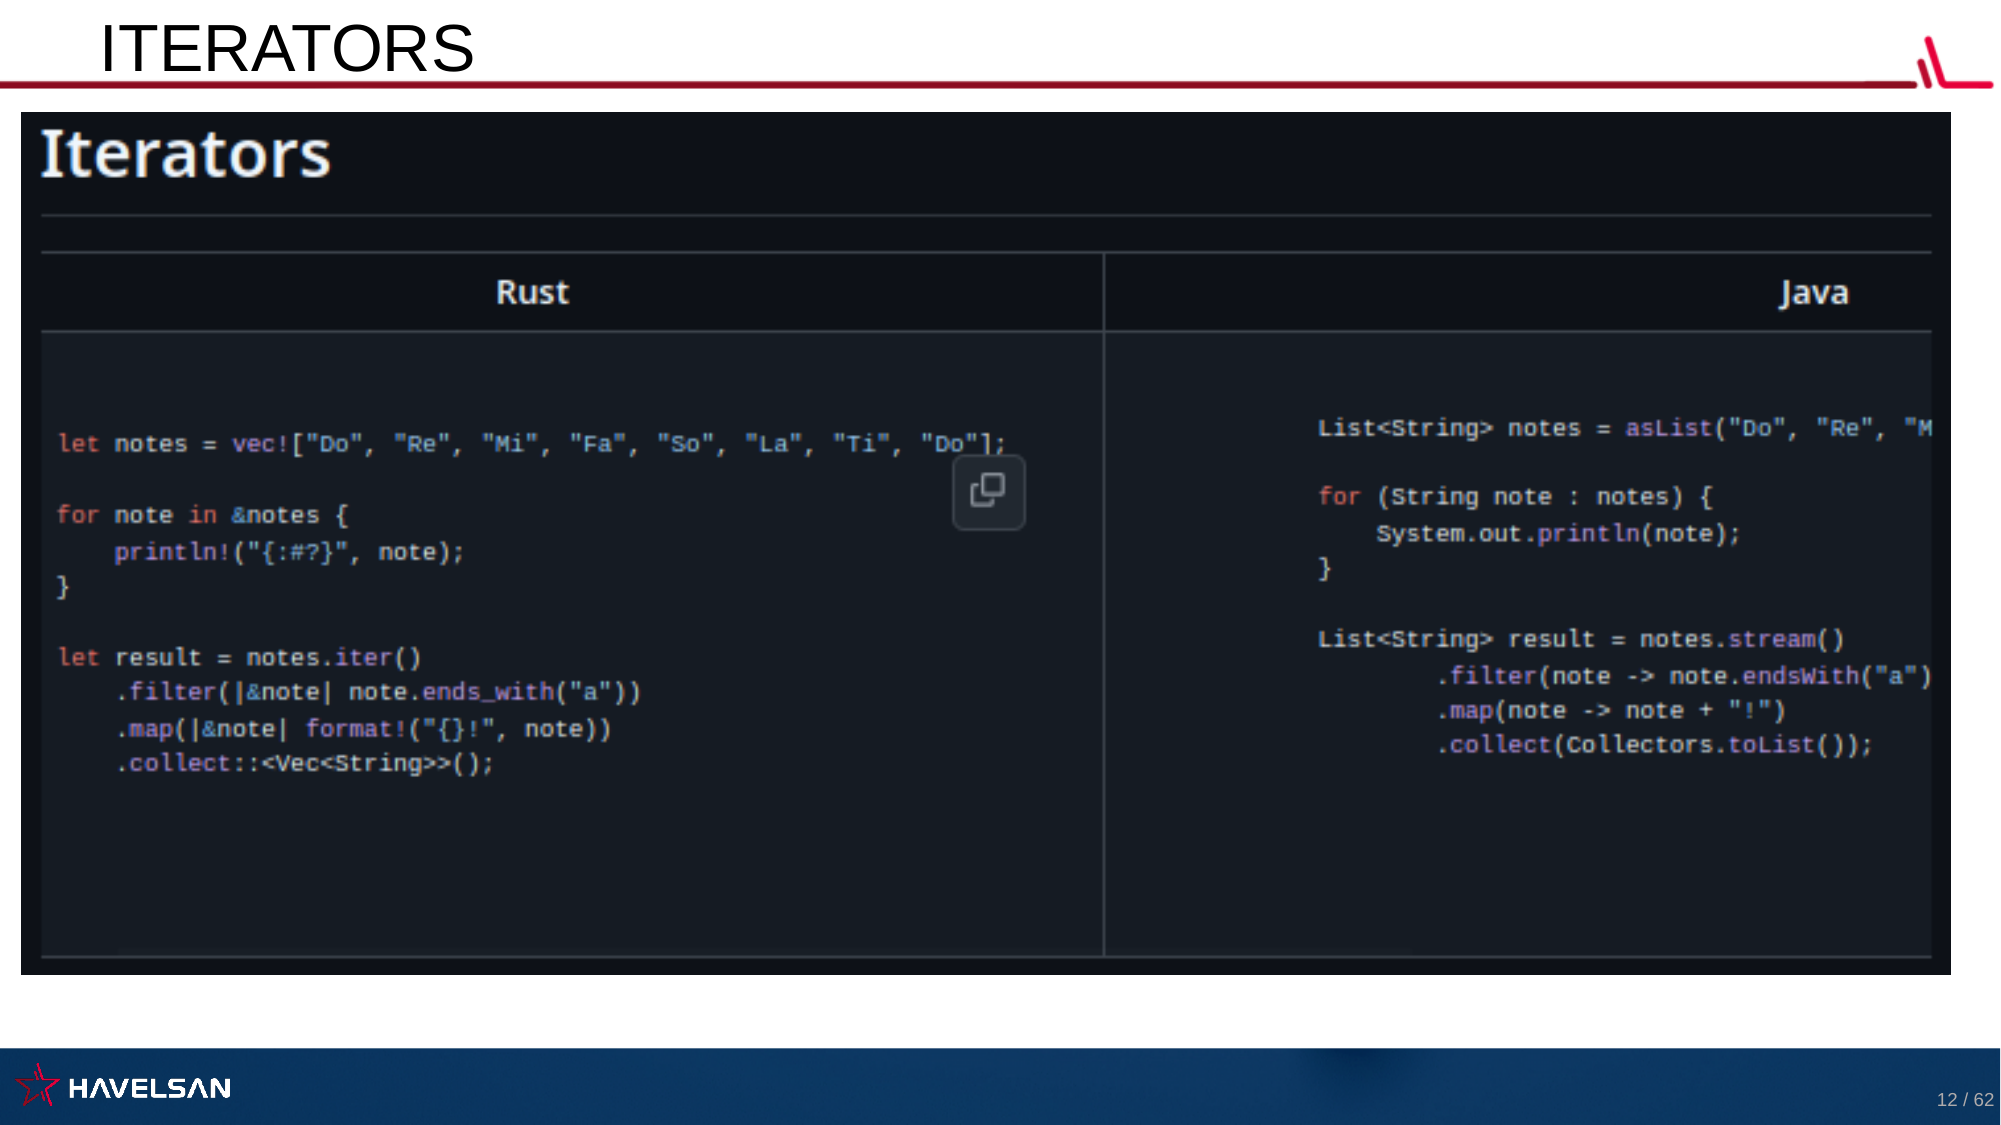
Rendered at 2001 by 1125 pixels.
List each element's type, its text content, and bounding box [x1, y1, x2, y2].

title ITERATORS [99, 44, 1686, 55]
picture [0, 0, 2001, 1125]
